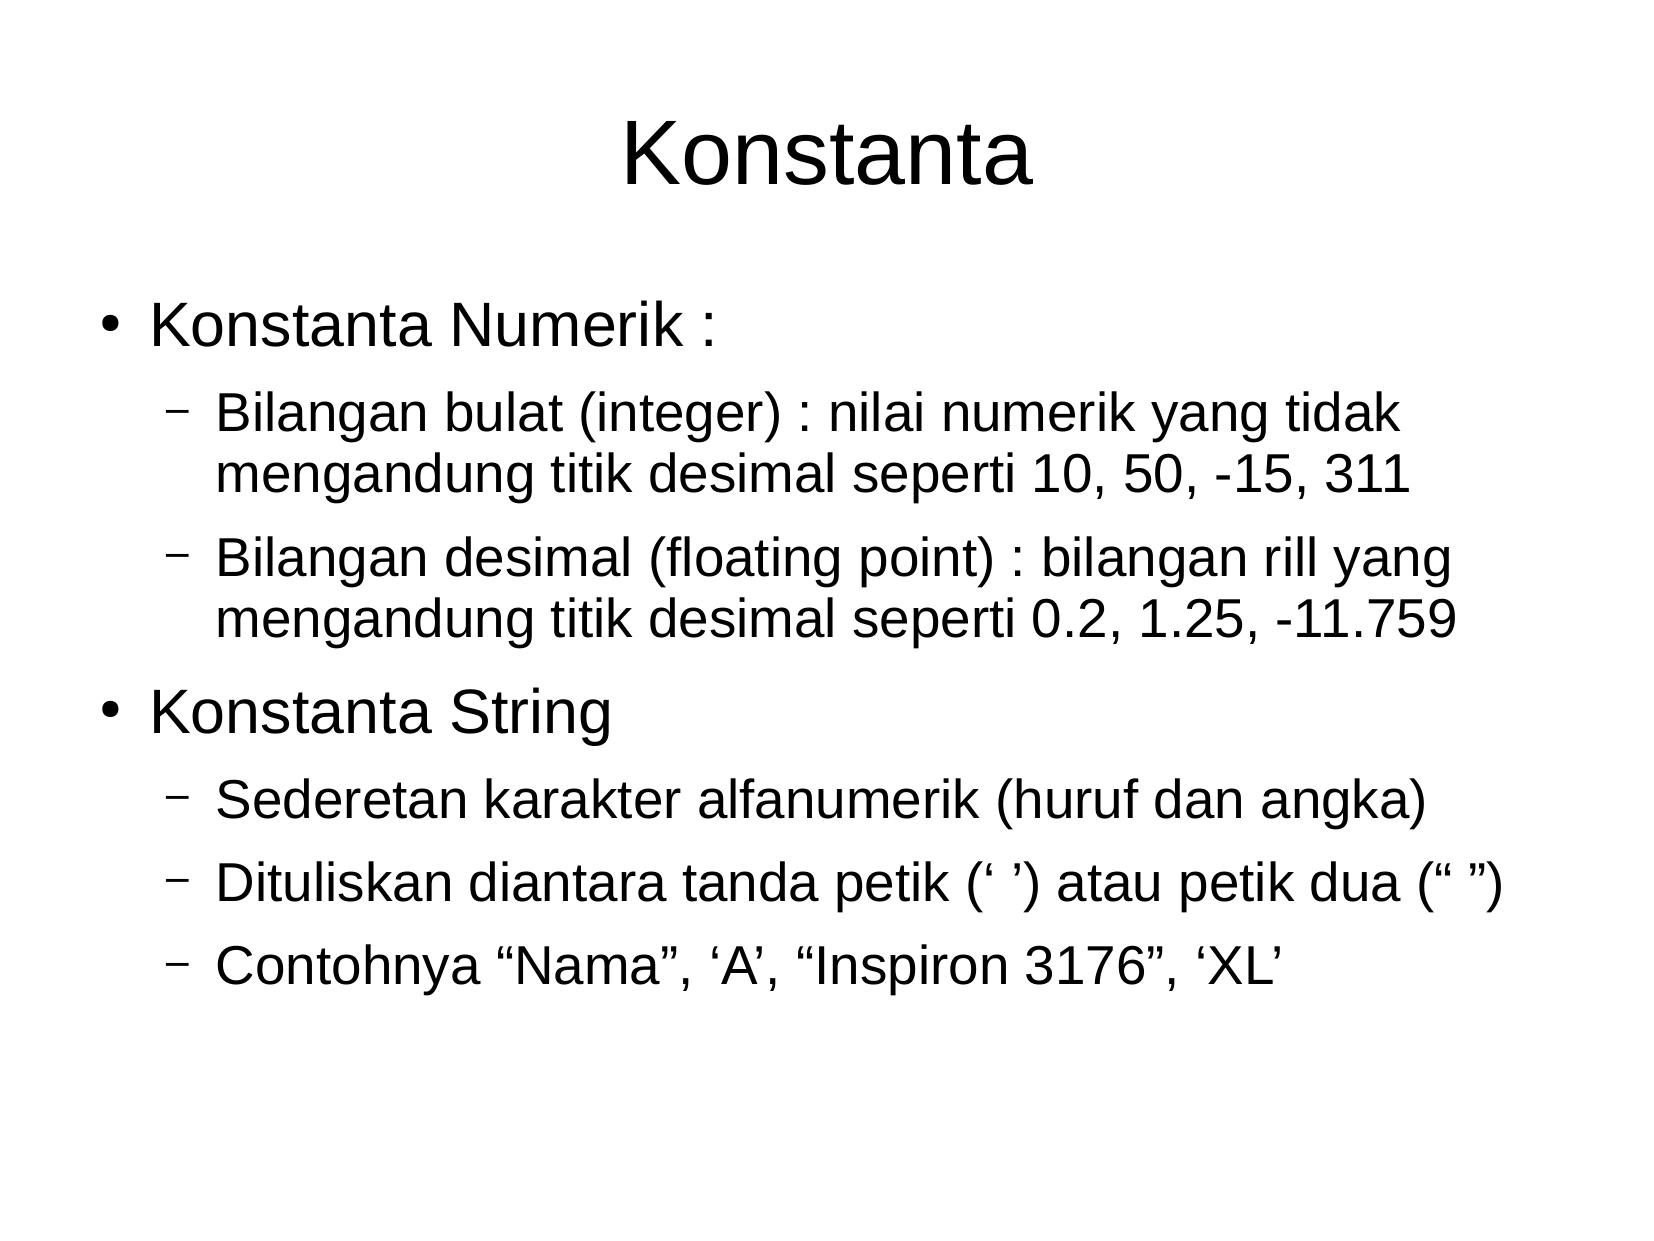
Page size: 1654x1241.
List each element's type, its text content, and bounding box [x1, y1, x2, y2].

title Konstanta [82, 49, 1571, 257]
list Konstanta Numerik : Bilangan bulat (integer) : nilai numerik yang tidak mengandung titik desimal seperti 10, 50, -15, 311 Bilangan desimal (floating point) : bilangan rill yang mengandung titik desimal seperti 0.2, 1.25, -11.759 Konstanta String Sederetan karakter alfanumerik (huruf dan angka) Dituliskan diantara tanda petik (‘ ’) atau petik dua (“ ”) Contohnya “Nama”, ‘A’, “Inspiron 3176”, ‘XL’ [82, 290, 1571, 1010]
